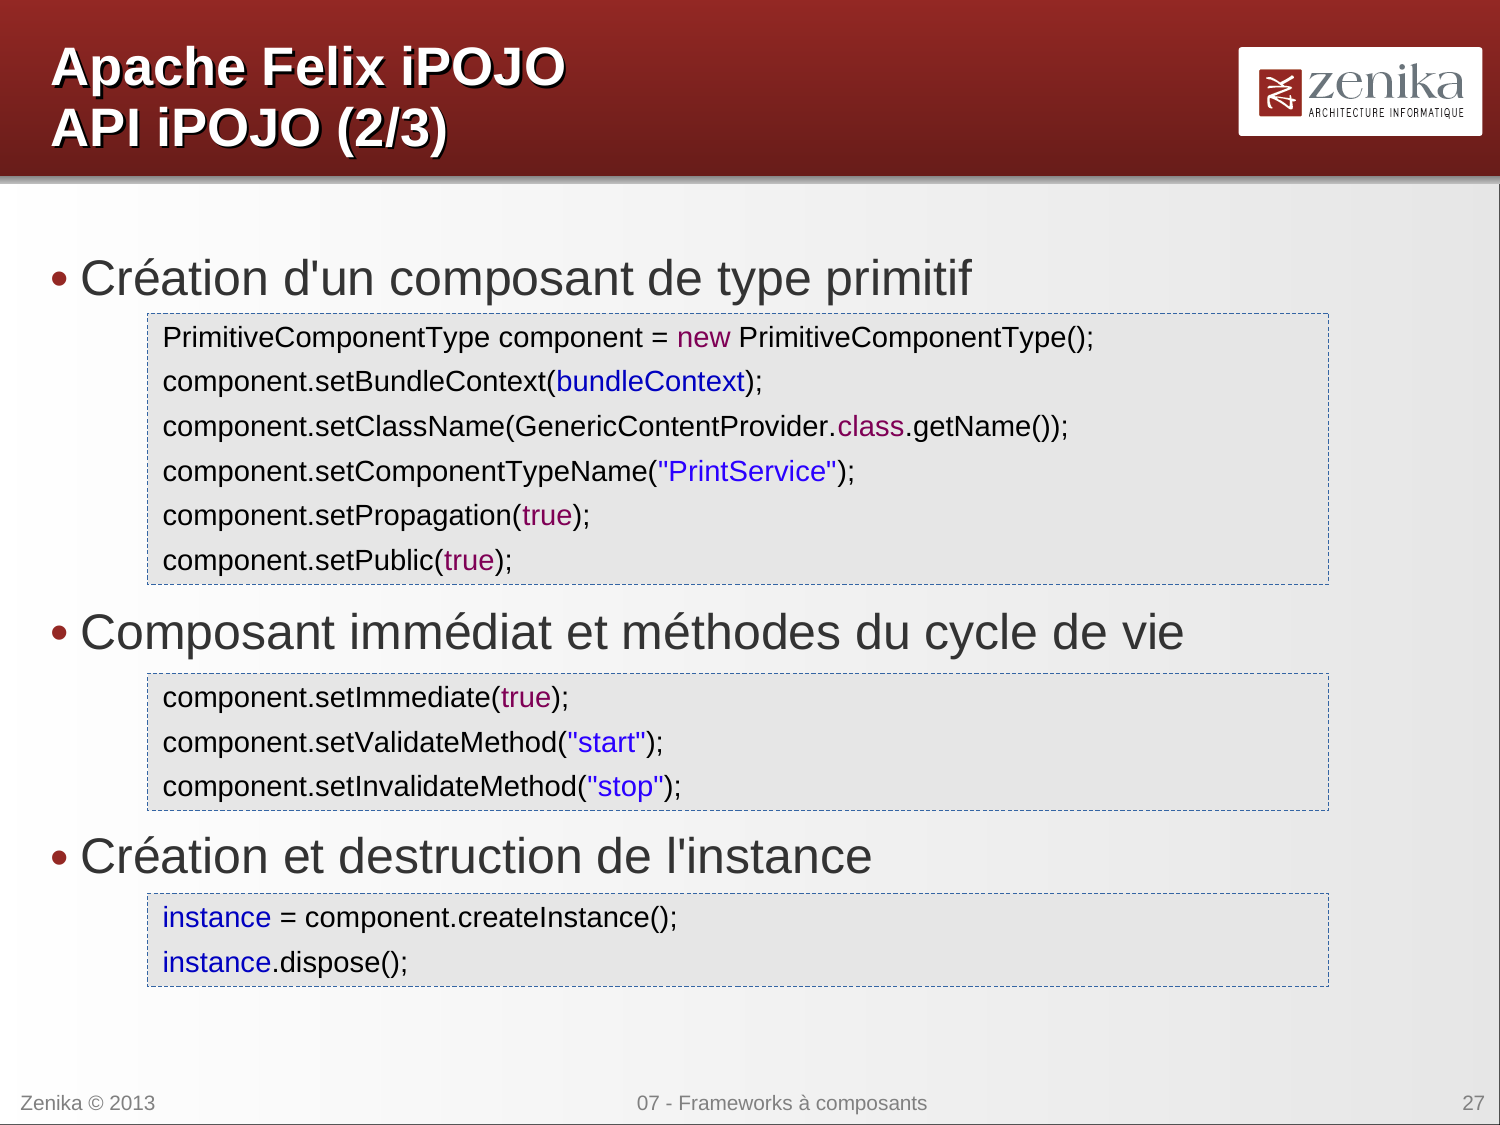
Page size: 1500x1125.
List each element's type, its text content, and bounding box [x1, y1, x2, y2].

list Création d'un composant de type primitif [50, 680, 1435, 828]
list component.setImmediate(true); component.setValidateMethod("start"); component.setInvalidateMethod("stop"); [147, 673, 1329, 811]
list Création d'un composant de type primitif [50, 249, 1435, 604]
list Création et destruction de l'instance [50, 828, 1435, 904]
list Composant immédiat et méthodes du cycle de vie [50, 604, 1435, 680]
picture [1257, 58, 1464, 125]
list Création d'un composant de type primitif [50, 904, 1435, 1079]
list instance = component.createInstance(); instance.dispose(); [147, 893, 1329, 987]
title Apache Felix iPOJO API iPOJO (2/3) [50, 15, 1206, 180]
list PrimitiveComponentType component = new PrimitiveComponentType(); component.setBundleContext(bundleContext); component.setClassName(GenericContentProvider.class.getName()); component.setComponentTypeName("PrintService"); component.setPropagation(true); component.setPublic(true); [147, 313, 1329, 585]
